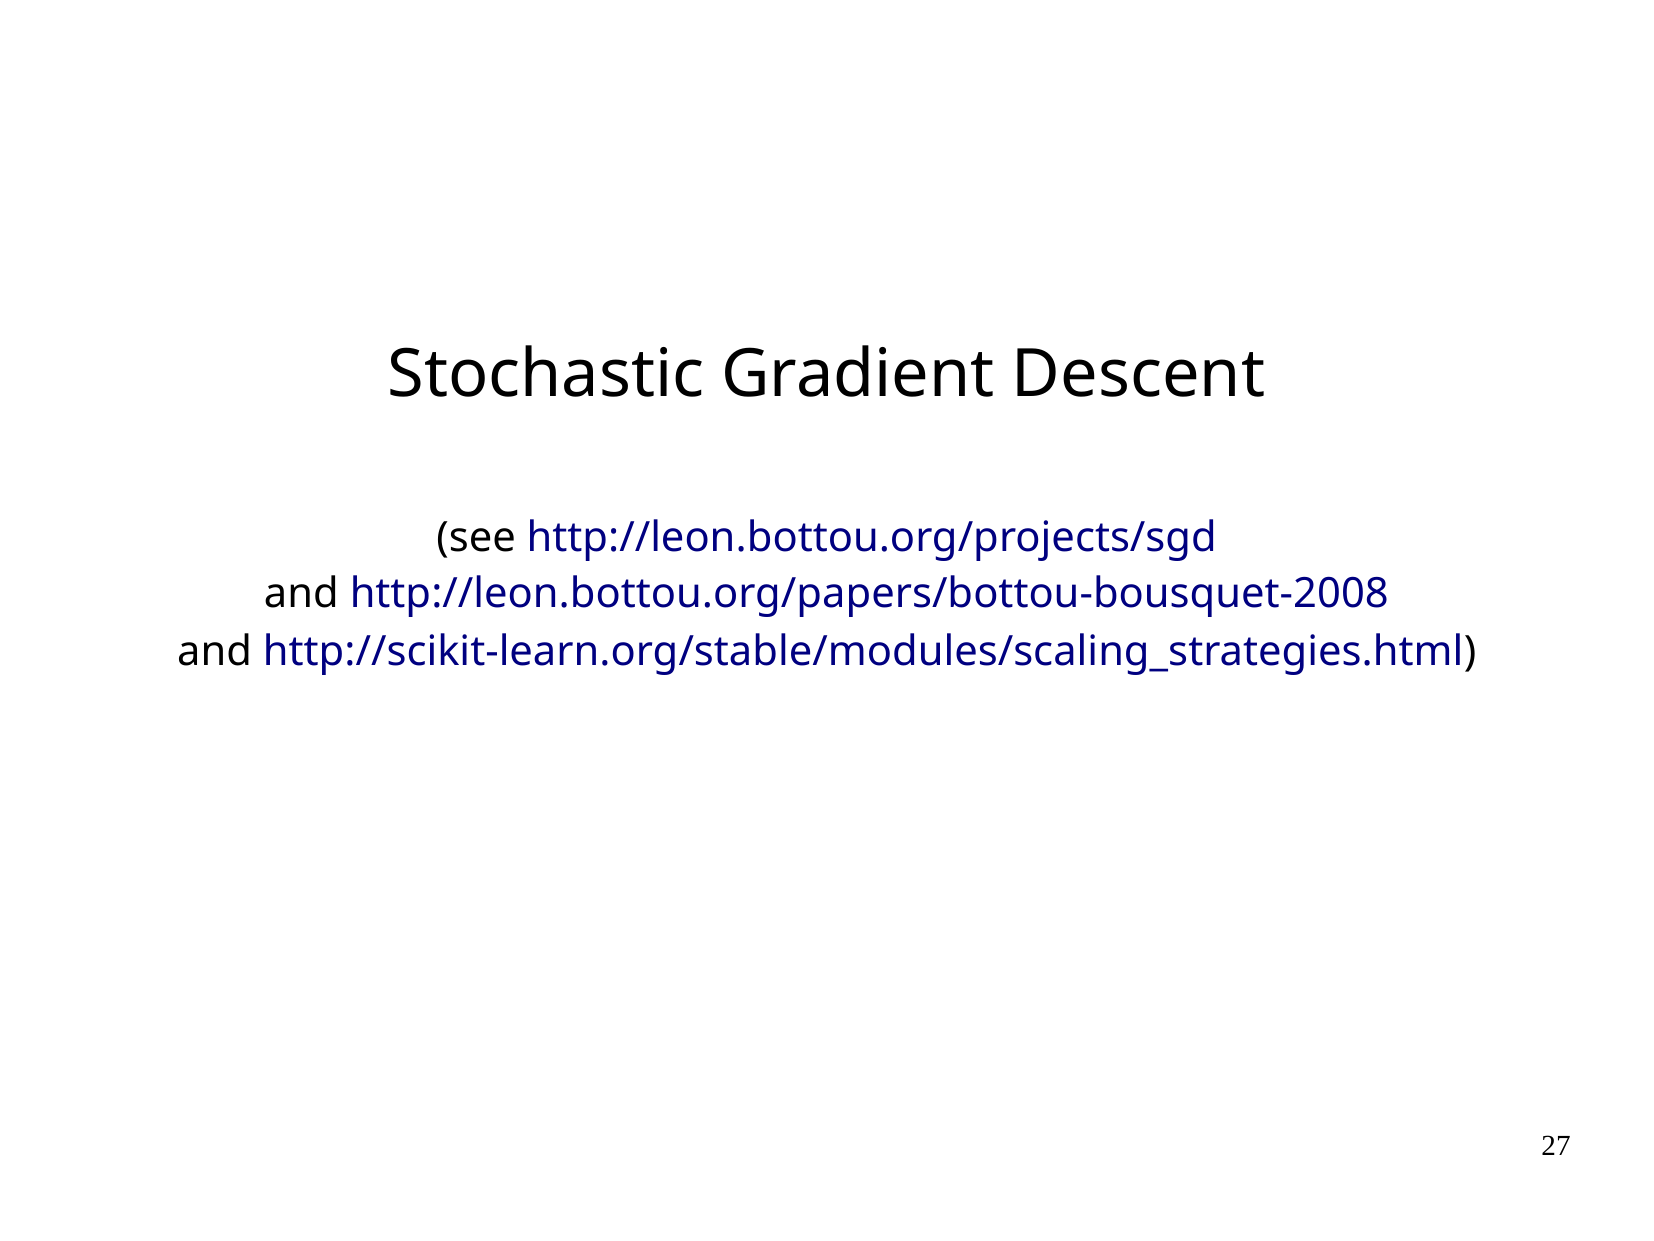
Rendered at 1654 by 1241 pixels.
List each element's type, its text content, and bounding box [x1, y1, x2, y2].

subtitle Stochastic Gradient Descent (see http://leon.bottou.org/projects/sgd and http://leon.bottou.org/papers/bottou-bousquet-2008 and http://scikit-learn.org/stable/modules/scaling_strategies.html) [82, 49, 1571, 1010]
